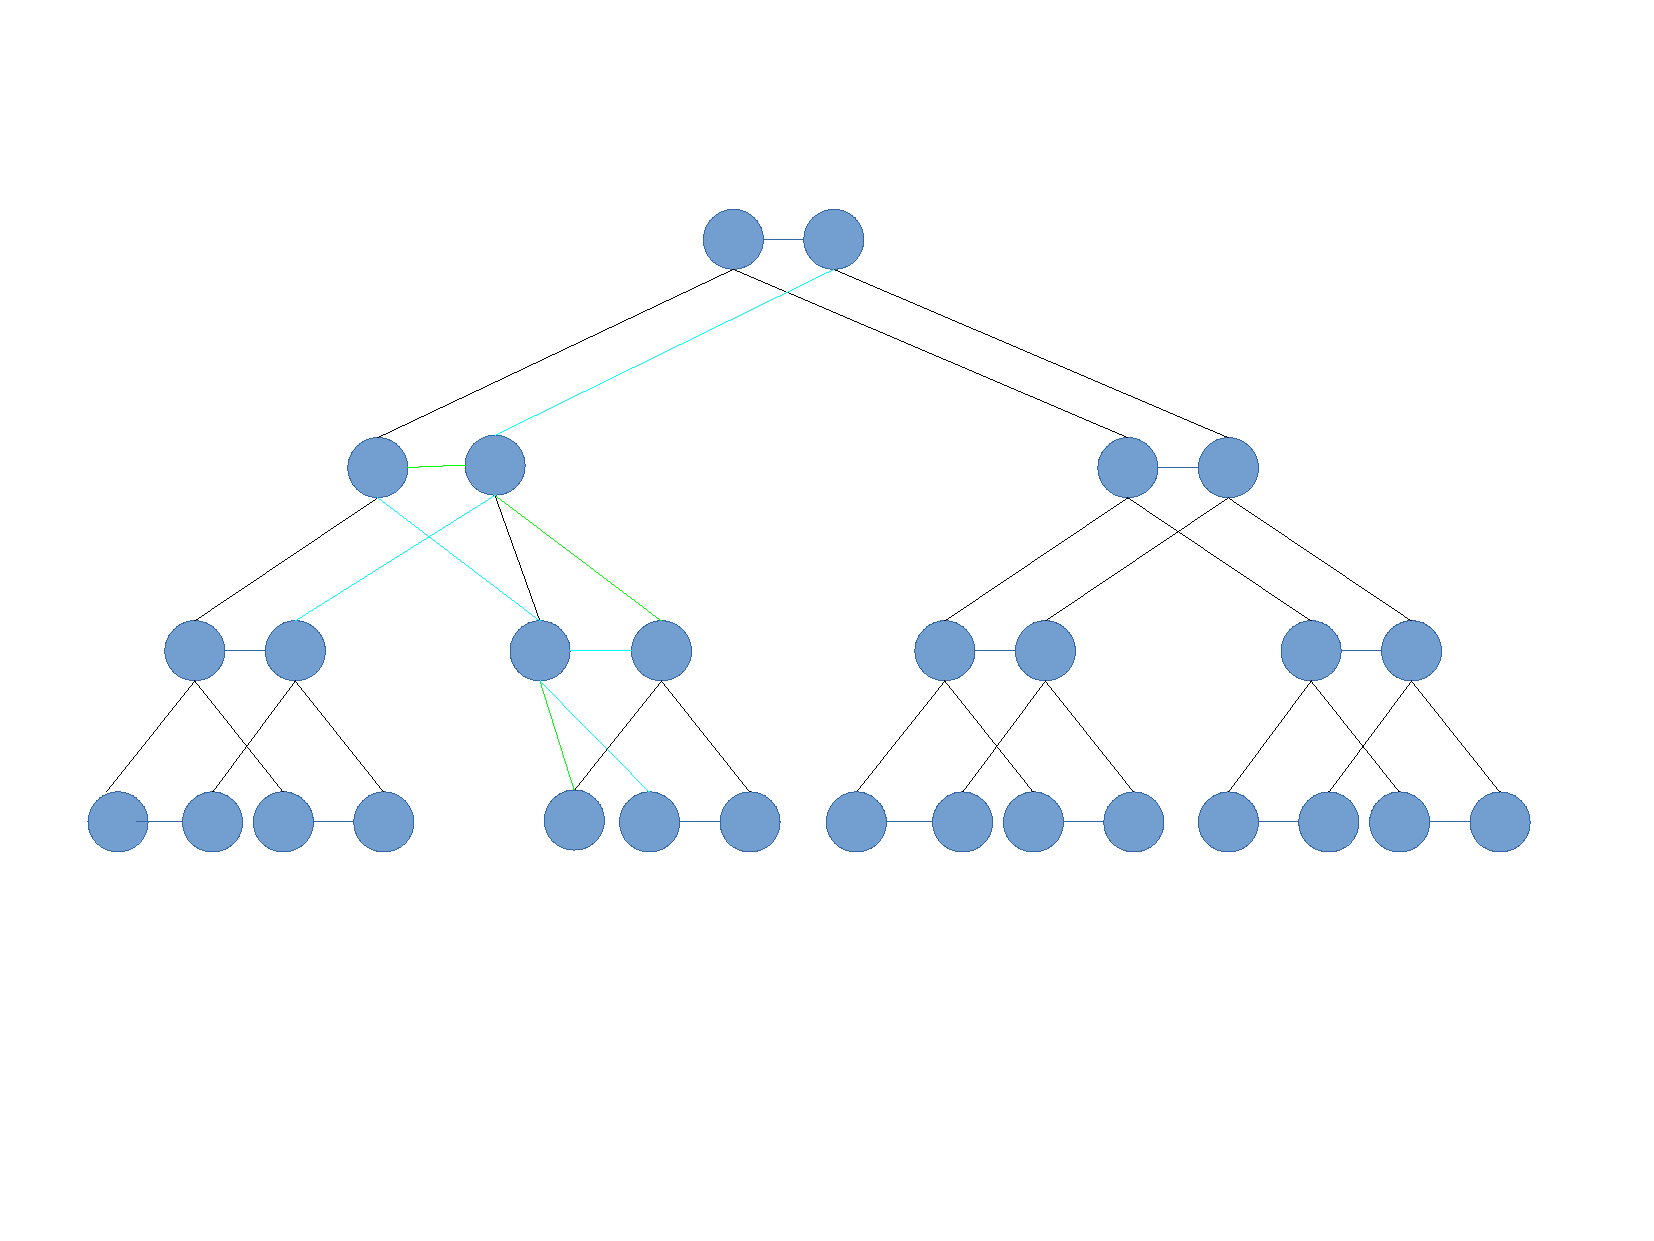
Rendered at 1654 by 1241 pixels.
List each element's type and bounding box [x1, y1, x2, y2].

text_box [1298, 791, 1359, 852]
text_box [253, 791, 314, 852]
text_box [353, 791, 414, 852]
text_box [932, 791, 993, 852]
text_box [720, 791, 781, 852]
text_box [1470, 791, 1531, 852]
text_box [1198, 791, 1259, 852]
text_box [1369, 791, 1430, 852]
text_box [1281, 620, 1342, 681]
text_box [87, 791, 149, 852]
text_box [265, 620, 326, 681]
text_box [164, 620, 225, 681]
text_box [914, 620, 975, 681]
text_box [544, 790, 605, 851]
text_box [510, 620, 571, 681]
text_box [631, 620, 692, 681]
text_box [1381, 620, 1442, 681]
text_box [1198, 437, 1259, 498]
text_box [826, 791, 887, 852]
text_box [1097, 437, 1158, 498]
text_box [1103, 791, 1164, 852]
text_box [1015, 620, 1076, 681]
text_box [703, 209, 764, 270]
text_box [803, 209, 864, 270]
text_box [347, 437, 408, 498]
text_box [1003, 791, 1064, 852]
text_box [182, 791, 243, 852]
text_box [465, 435, 526, 496]
text_box [619, 791, 680, 852]
